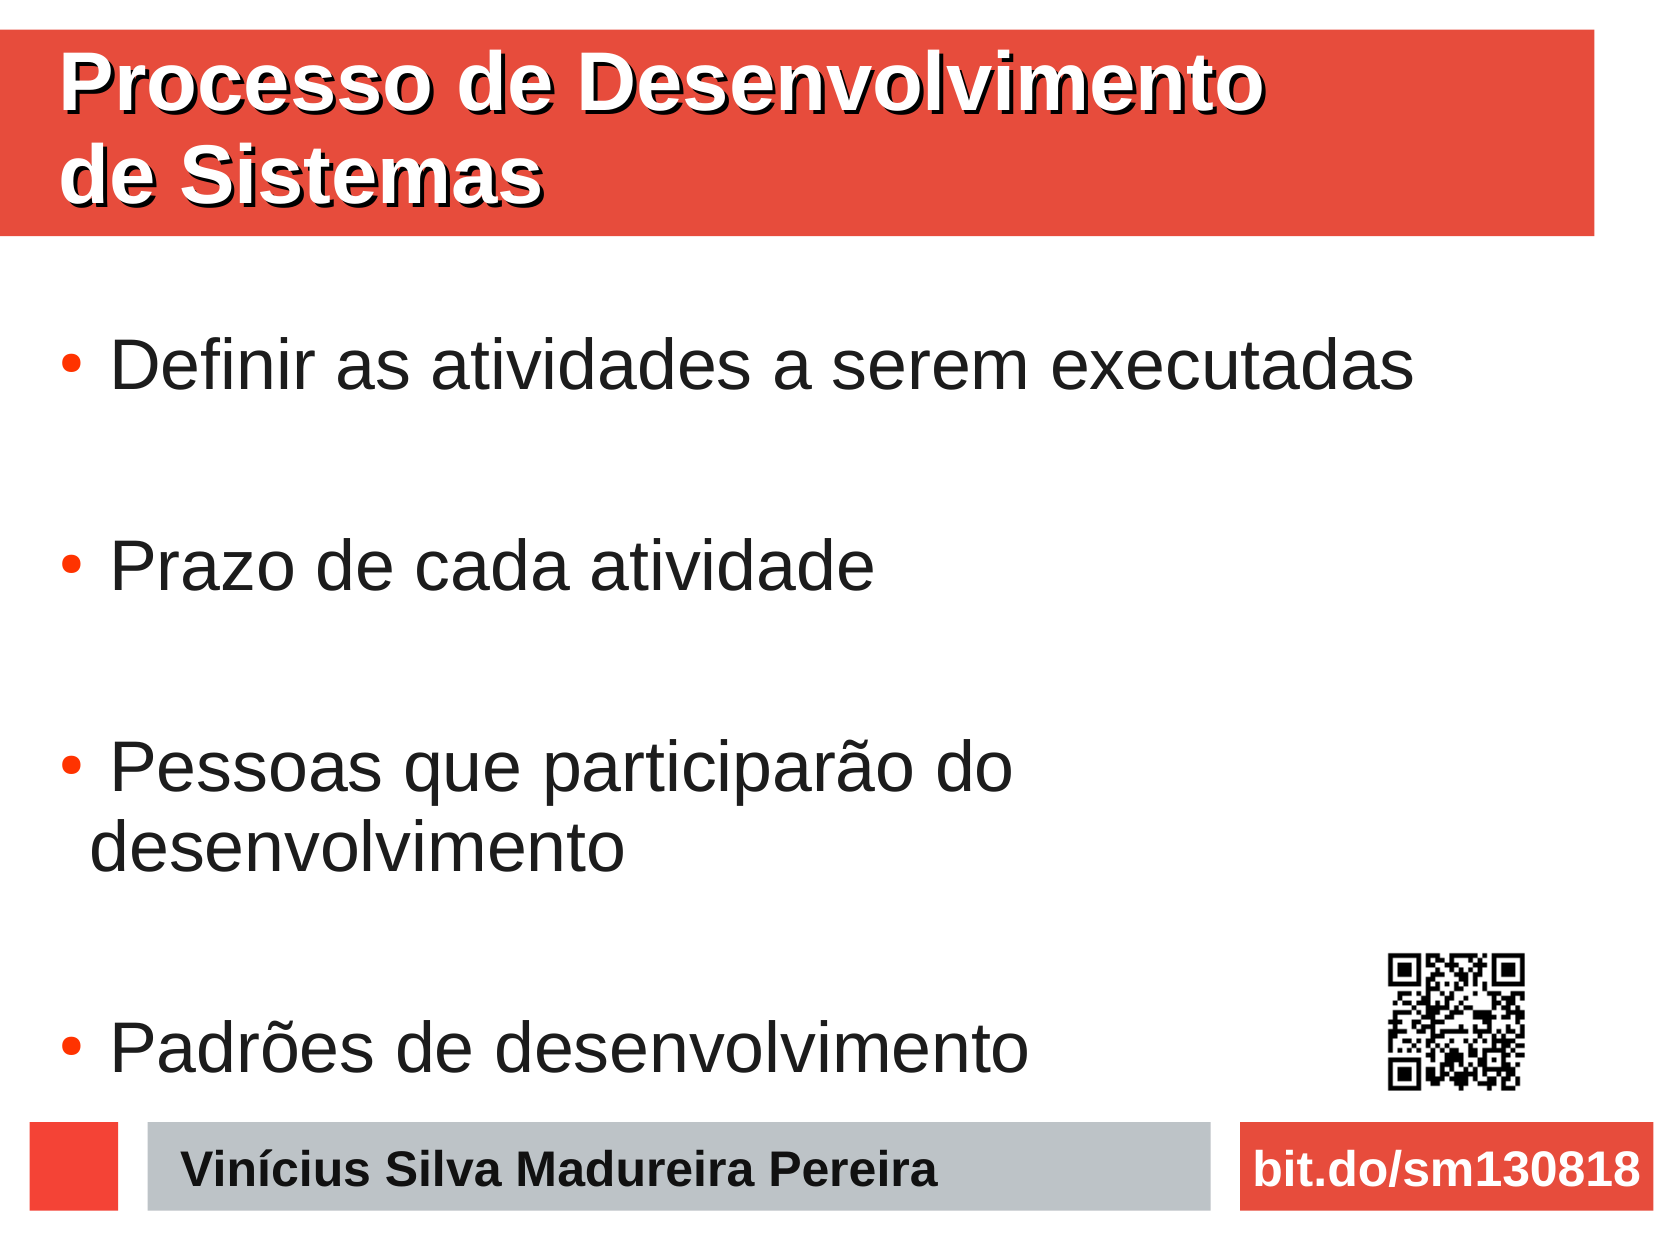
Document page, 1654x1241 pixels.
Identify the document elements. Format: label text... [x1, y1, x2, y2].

text_box bit.do/sm130818 [1228, 1133, 1654, 1205]
title Processo de Desenvolvimento de Sistemas [59, 35, 1595, 207]
text_box Vinícius Silva Madureira Pereira [165, 1133, 1170, 1205]
picture [1379, 944, 1536, 1102]
list Definir as atividades a serem executadas Prazo de cada atividade Pessoas que participarão do desenvolvimento Padrões de desenvolvimento [59, 324, 1565, 1093]
